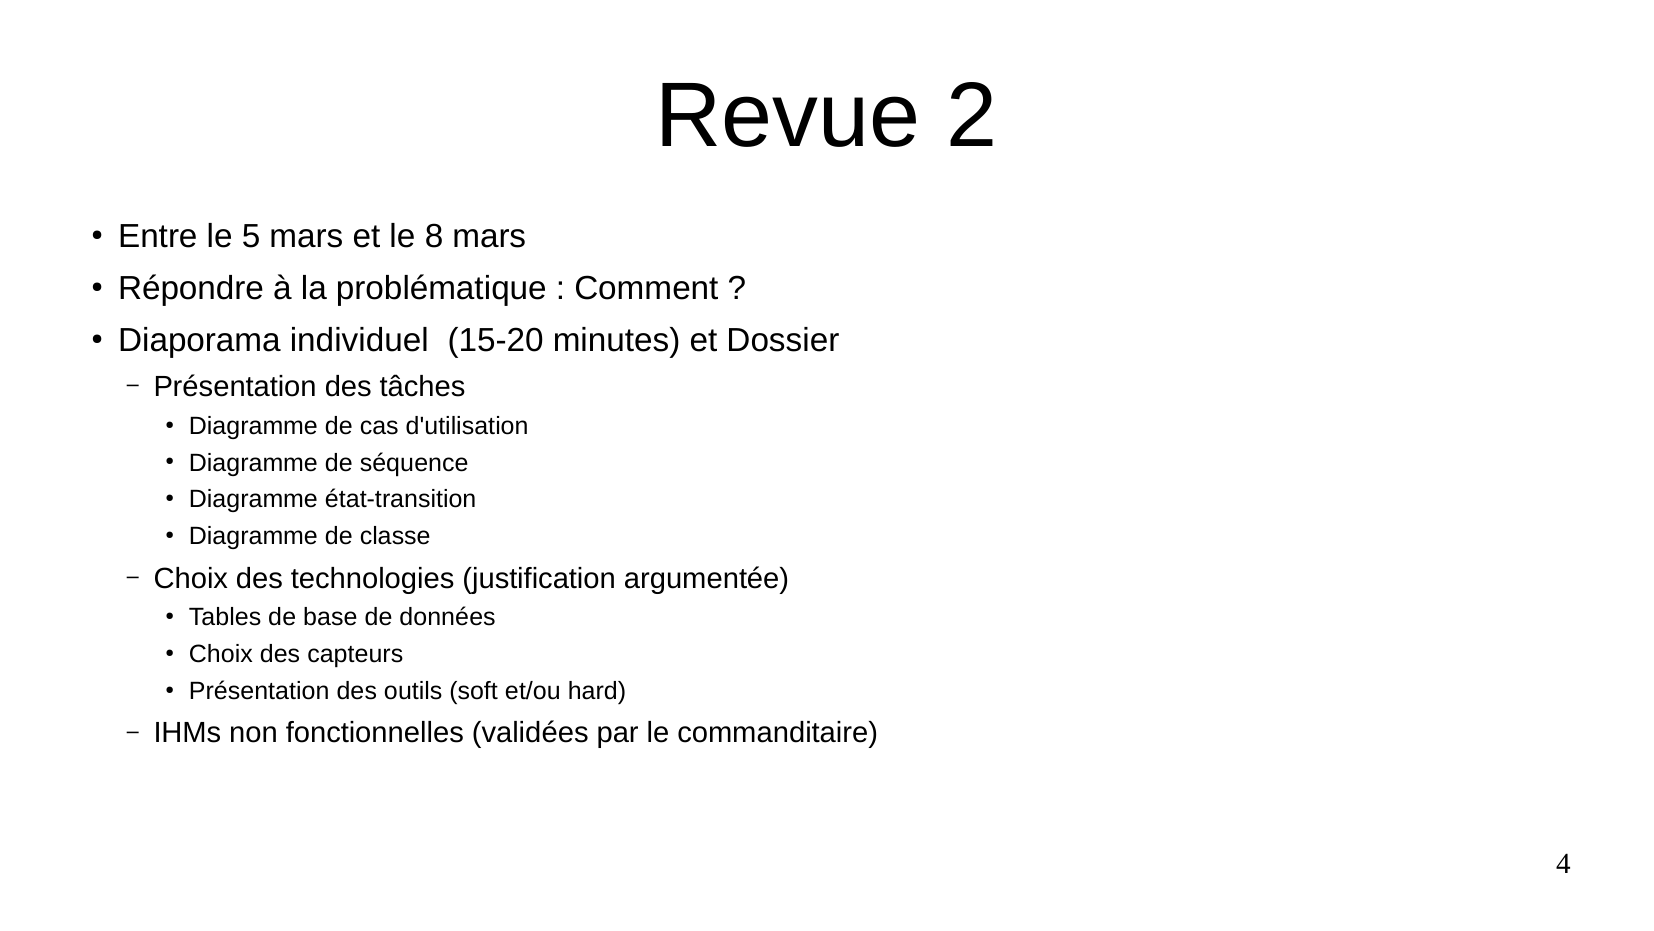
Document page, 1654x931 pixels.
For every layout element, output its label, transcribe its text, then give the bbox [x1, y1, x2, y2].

list Entre le 5 mars et le 8 mars Répondre à la problématique : Comment ? Diaporama individuel (15-20 minutes) et Dossier Présentation des tâches Diagramme de cas d'utilisation Diagramme de séquence Diagramme état-transition Diagramme de classe Choix des technologies (justification argumentée) Tables de base de données Choix des capteurs Présentation des outils (soft et/ou hard) IHMs non fonctionnelles (validées par le commanditaire) [82, 217, 1571, 758]
title Revue 2 [82, 37, 1571, 193]
